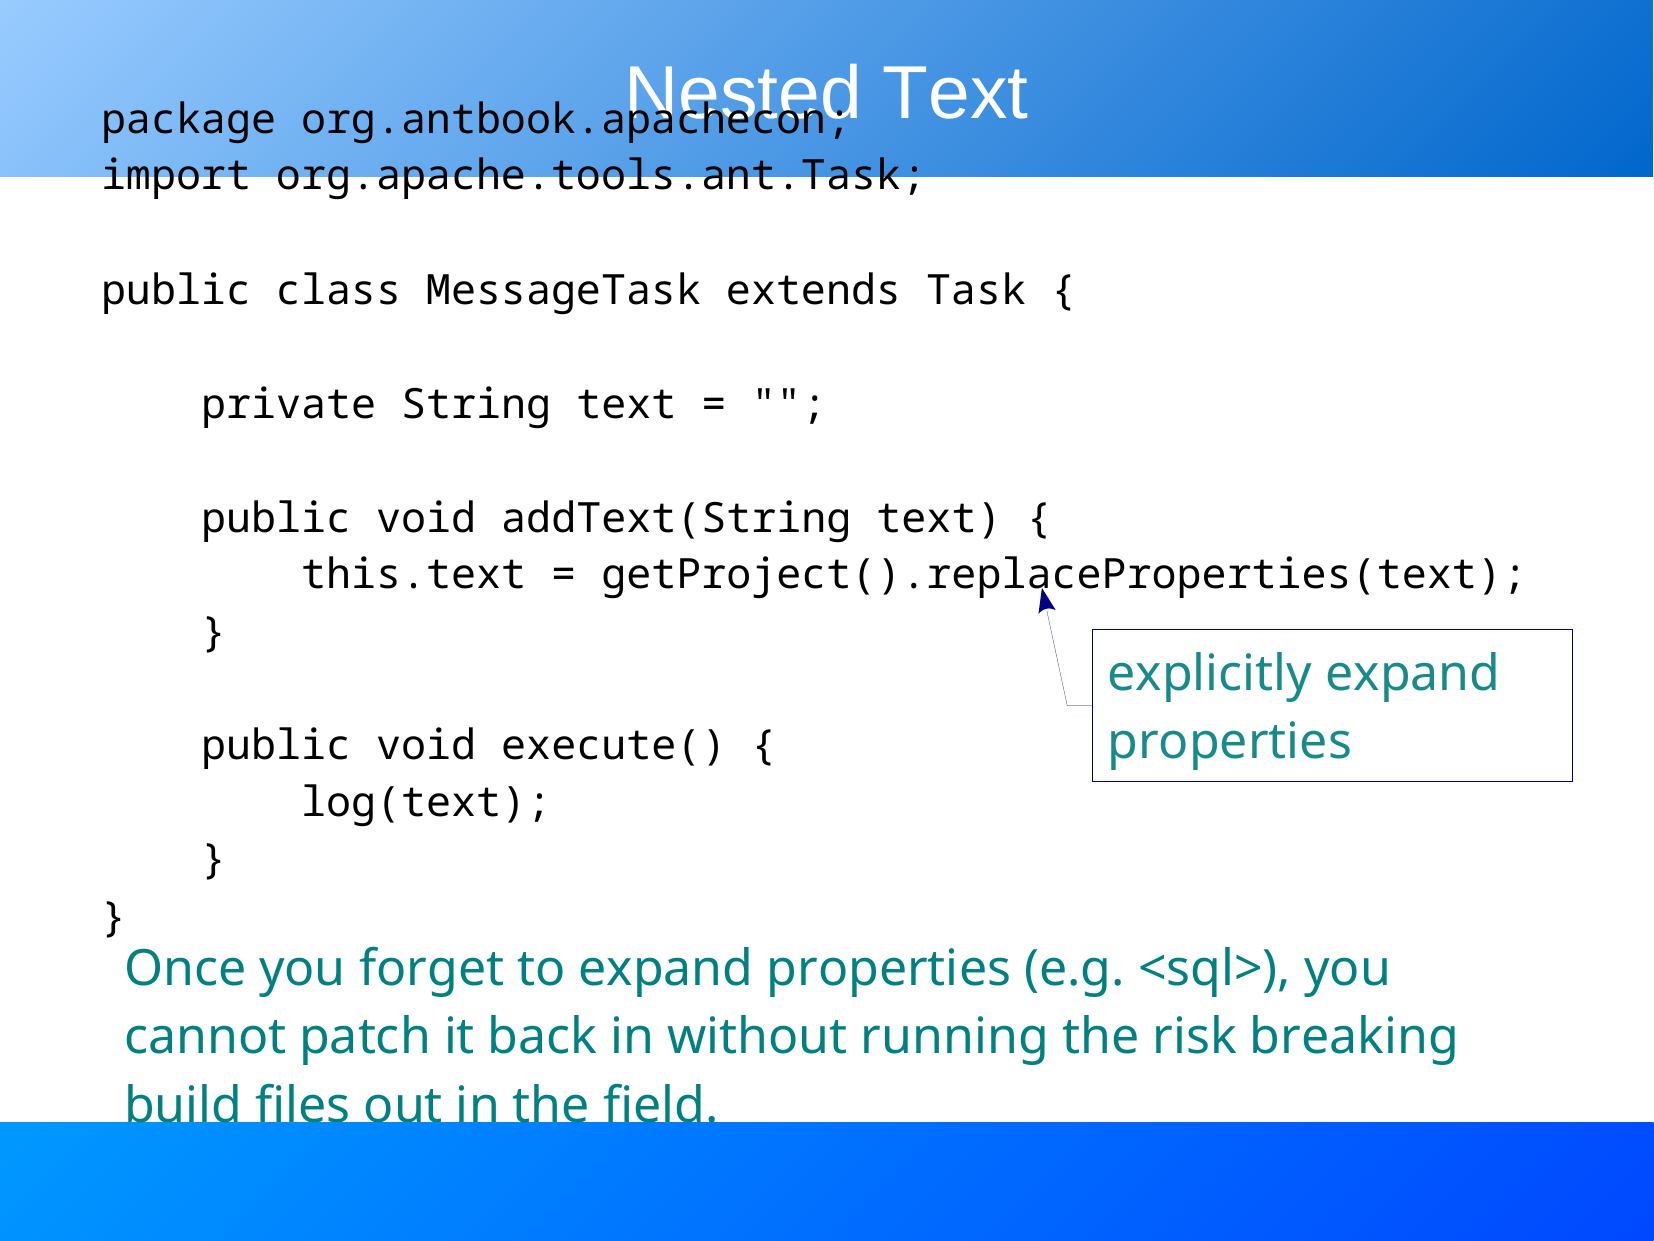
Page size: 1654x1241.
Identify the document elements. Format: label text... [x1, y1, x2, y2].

text_box explicitly expand properties [1092, 629, 1573, 782]
title Nested Text [82, 22, 1571, 163]
text_box package org.antbook.apachecon; import org.apache.tools.ant.Task; public class MessageTask extends Task { private String text = ""; public void addText(String text) { this.text = getProject().replaceProperties(text); } public void execute() { log(text); } } [86, 202, 1619, 886]
text_box Once you forget to expand properties (e.g. <sql>), you cannot patch it back in without running the risk breaking build files out in the field. [109, 924, 1534, 1060]
